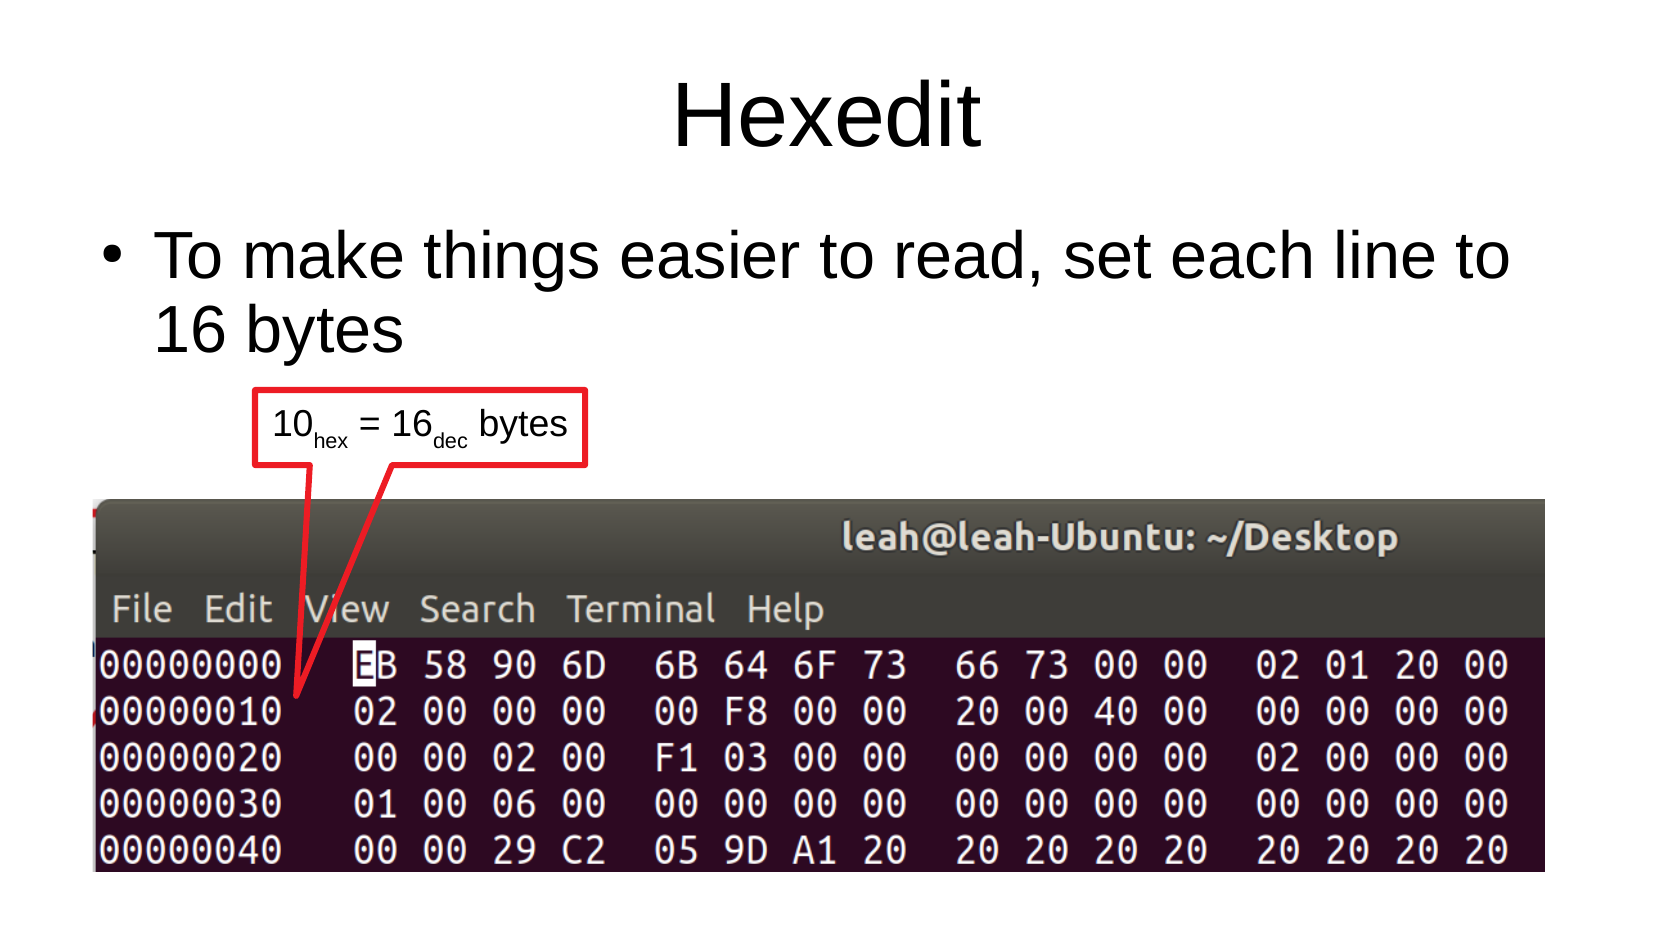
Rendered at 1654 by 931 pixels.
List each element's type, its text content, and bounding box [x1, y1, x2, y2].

picture [92, 499, 1546, 872]
list To make things easier to read, set each line to 16 bytes [82, 217, 1571, 758]
text_box 10hex = 16dec bytes [255, 390, 586, 696]
title Hexedit [82, 37, 1571, 193]
